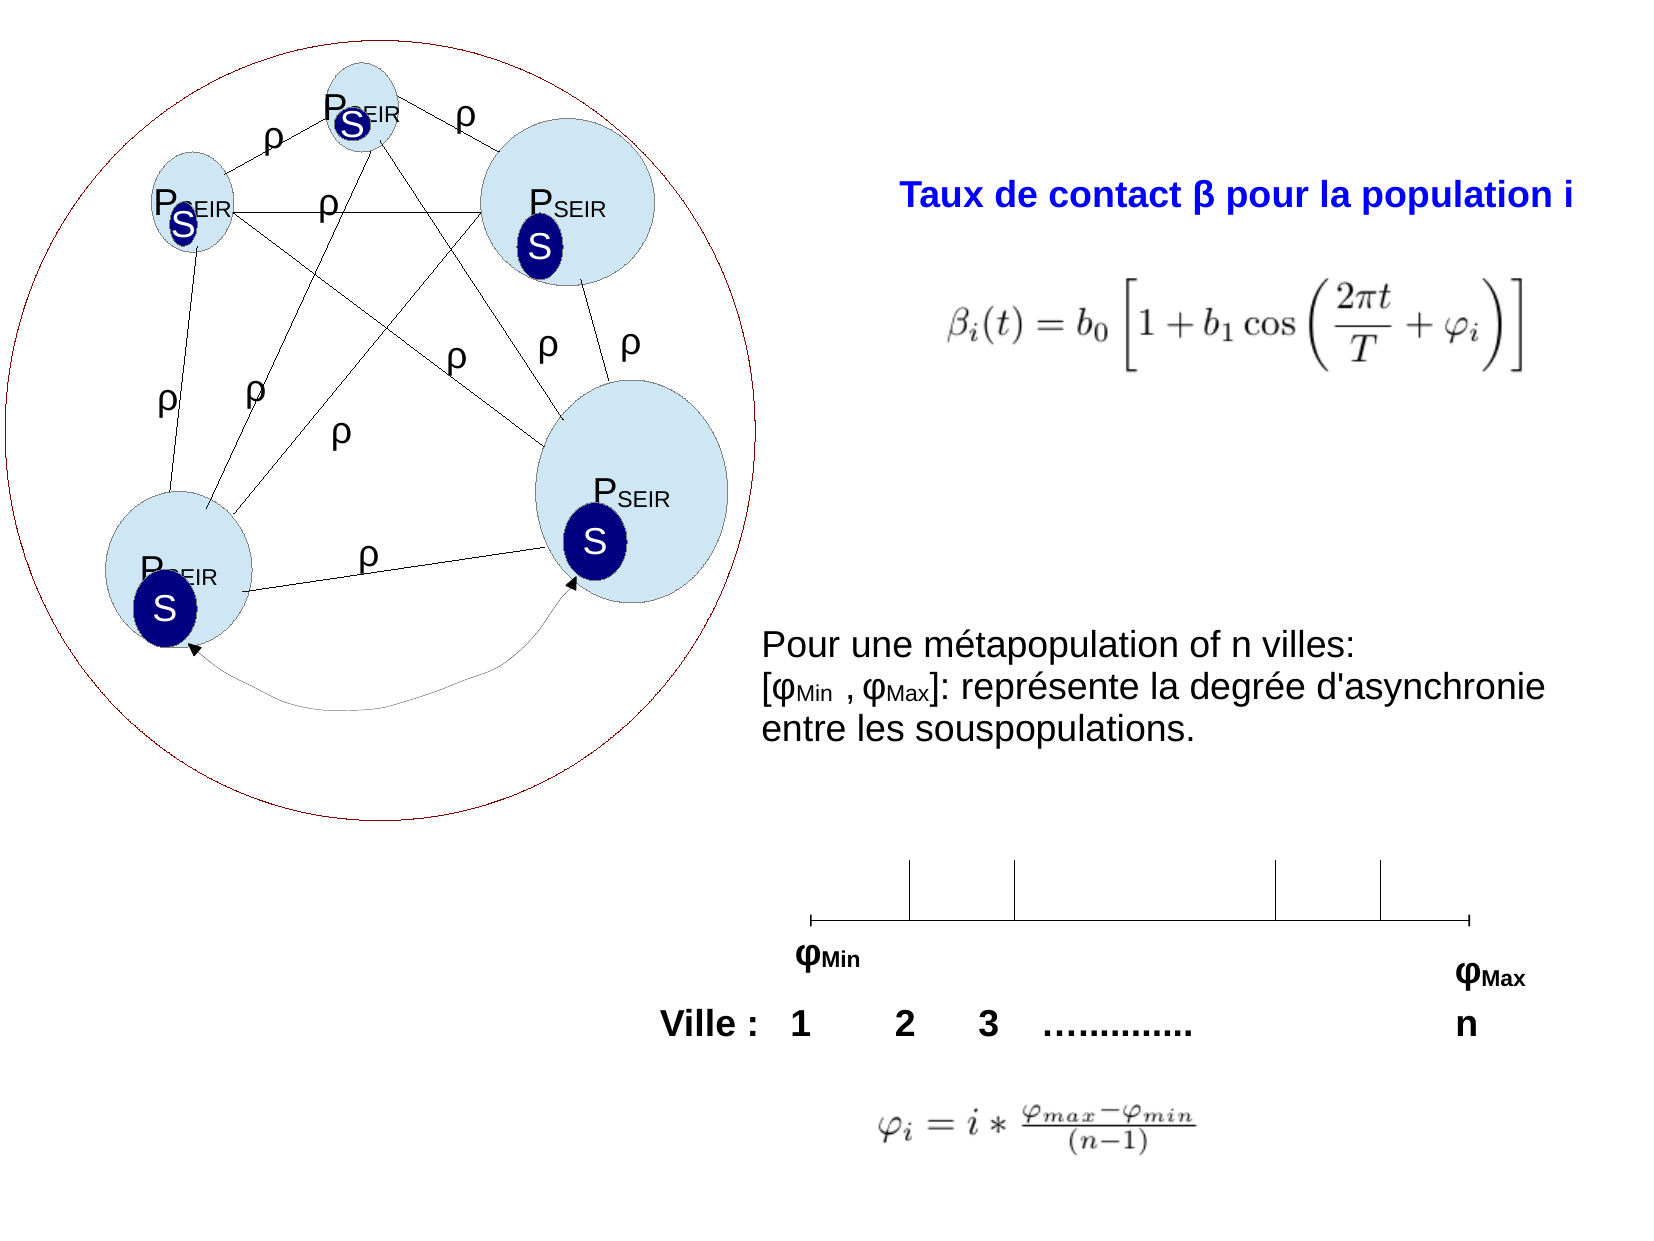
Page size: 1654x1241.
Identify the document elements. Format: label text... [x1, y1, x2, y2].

picture [854, 1070, 1216, 1196]
text_box Ville : 1 2 3 …........... n [645, 995, 1501, 1053]
text_box φMax [1440, 942, 1541, 1011]
text_box PSEIR [480, 118, 655, 286]
text_box φMin [780, 923, 901, 995]
text_box PSEIR [151, 151, 234, 253]
text_box Pour une métapopulation of n villes: [φMin , φMax]: représente la degrée d'asynchronie entre les souspopulations. [746, 615, 1591, 769]
text_box ρ [440, 85, 472, 150]
text_box PSEIR [554, 380, 728, 603]
text_box ρ [316, 402, 348, 467]
text_box S [169, 201, 198, 247]
text_box ρ [431, 326, 463, 392]
text_box ρ [605, 313, 637, 378]
text_box PSEIR [146, 559, 158, 569]
text_box PSEIR [329, 97, 341, 107]
text_box PSEIR [326, 62, 399, 153]
text_box PSEIR [105, 491, 253, 648]
text_box PSEIR [535, 192, 547, 202]
text_box ρ [230, 360, 262, 425]
text_box ρ [522, 315, 554, 570]
text_box ρ [343, 524, 375, 590]
text_box Taux de contact β pour la population i [884, 165, 1591, 239]
text_box ρ [303, 174, 335, 239]
text_box ρ [142, 368, 174, 434]
text_box S [334, 107, 371, 141]
text_box S [563, 502, 628, 581]
picture [920, 255, 1544, 391]
text_box S [516, 212, 564, 280]
text_box S [133, 569, 198, 648]
text_box ρ [248, 107, 280, 172]
